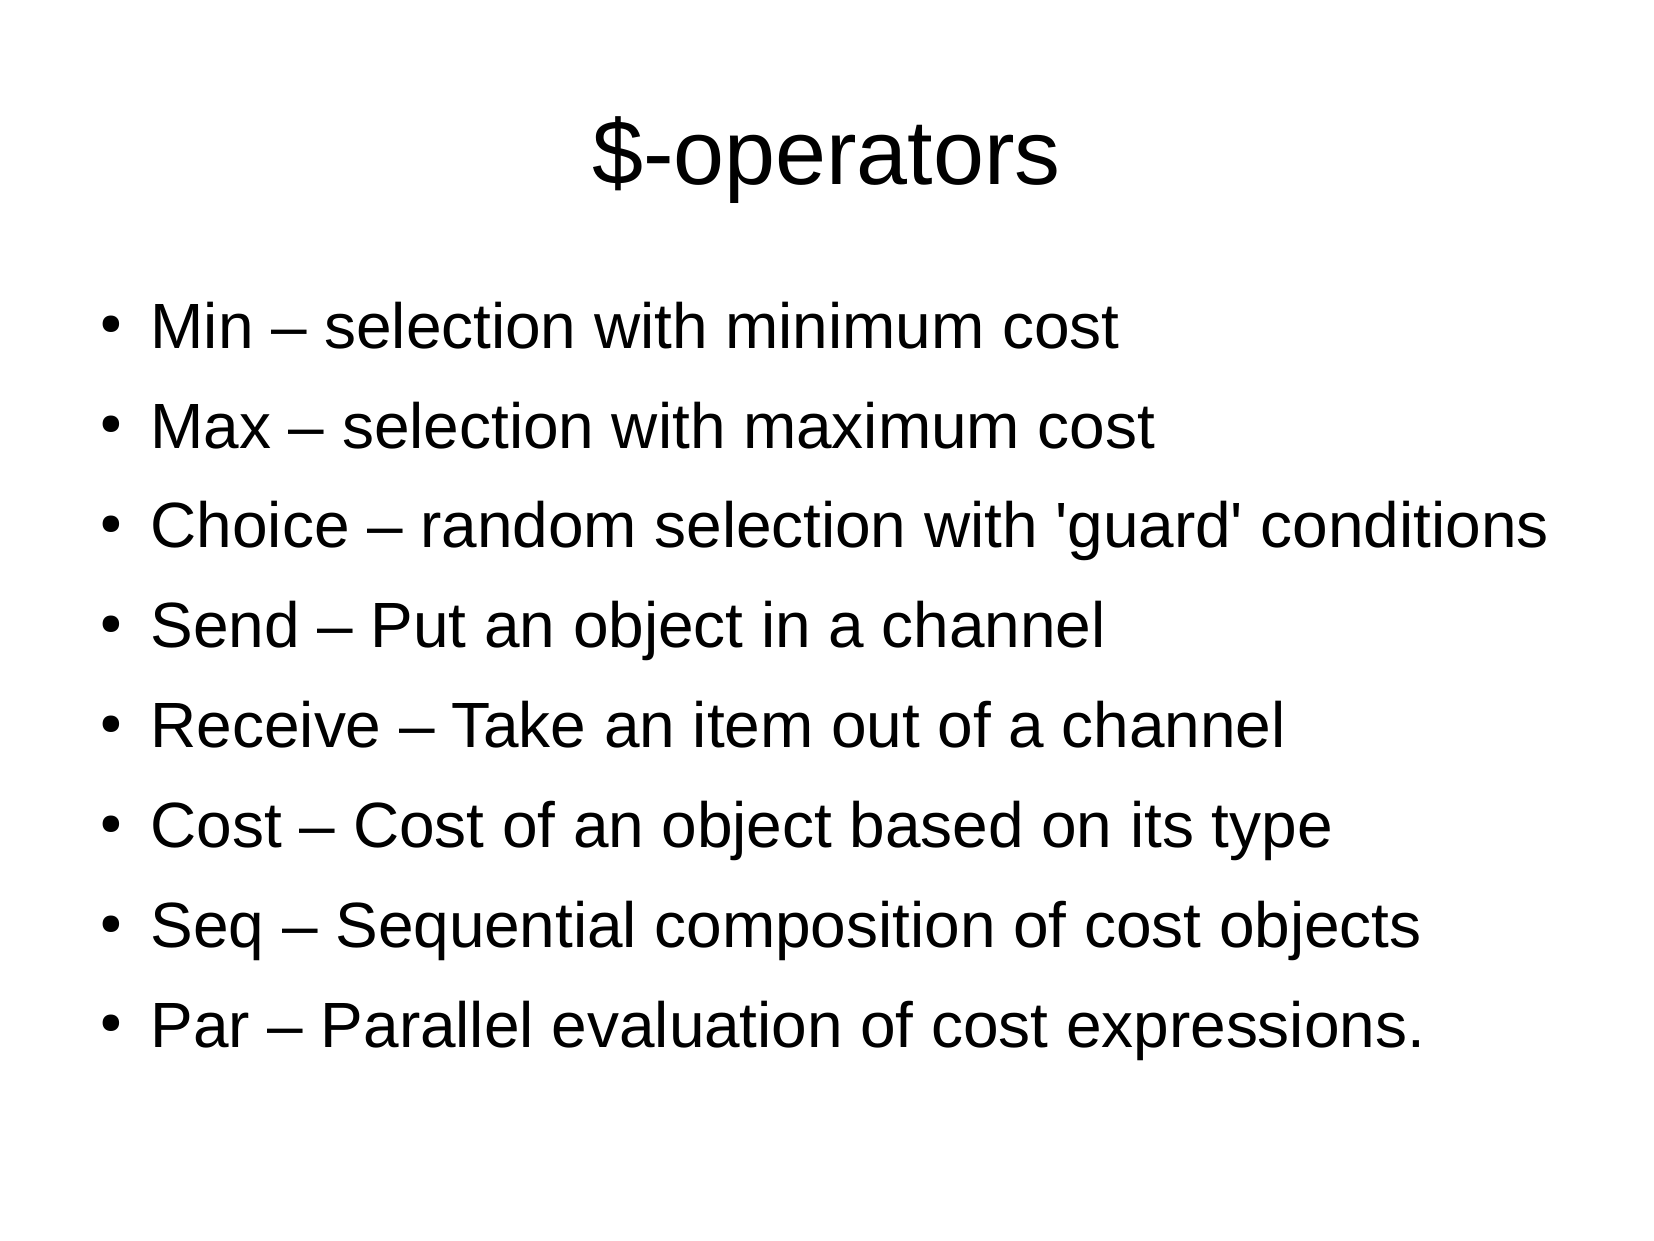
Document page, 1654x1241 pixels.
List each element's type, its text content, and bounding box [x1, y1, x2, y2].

list Min – selection with minimum cost Max – selection with maximum cost Choice – random selection with 'guard' conditions Send – Put an object in a channel Receive – Take an item out of a channel Cost – Cost of an object based on its type Seq – Sequential composition of cost objects Par – Parallel evaluation of cost expressions. [82, 290, 1571, 1109]
title $-operators [82, 56, 1571, 250]
